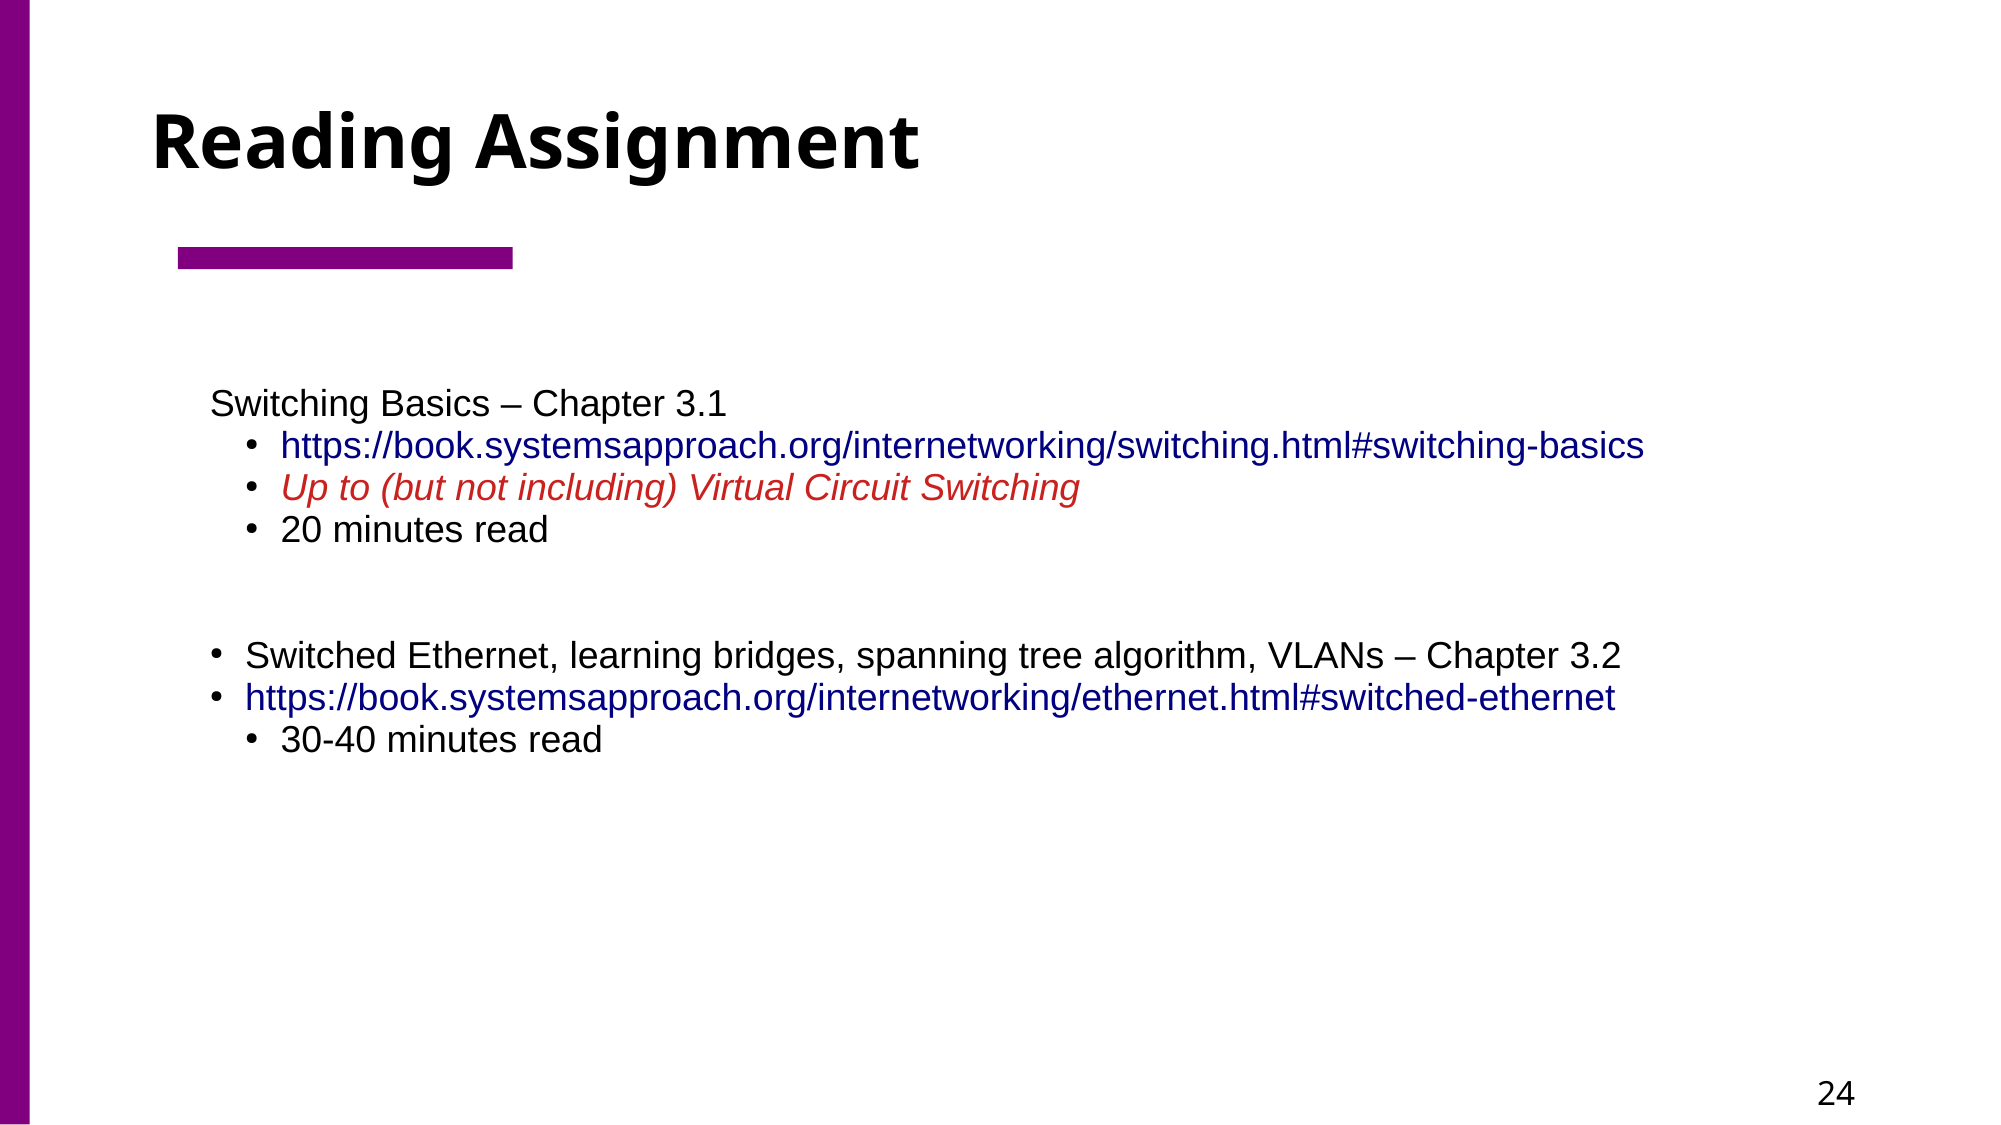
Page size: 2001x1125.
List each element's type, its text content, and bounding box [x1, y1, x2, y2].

title Reading Assignment [99, 44, 1900, 233]
text_box Switching Basics – Chapter 3.1 https://book.systemsapproach.org/internetworking/switching.html#switching-basics Up to (but not including) Virtual Circuit Switching 20 minutes read Switched Ethernet, learning bridges, spanning tree algorithm, VLANs – Chapter 3.2 https://book.systemsapproach.org/internetworking/ethernet.html#switched-ethernet 30-40 minutes read [195, 375, 1973, 852]
